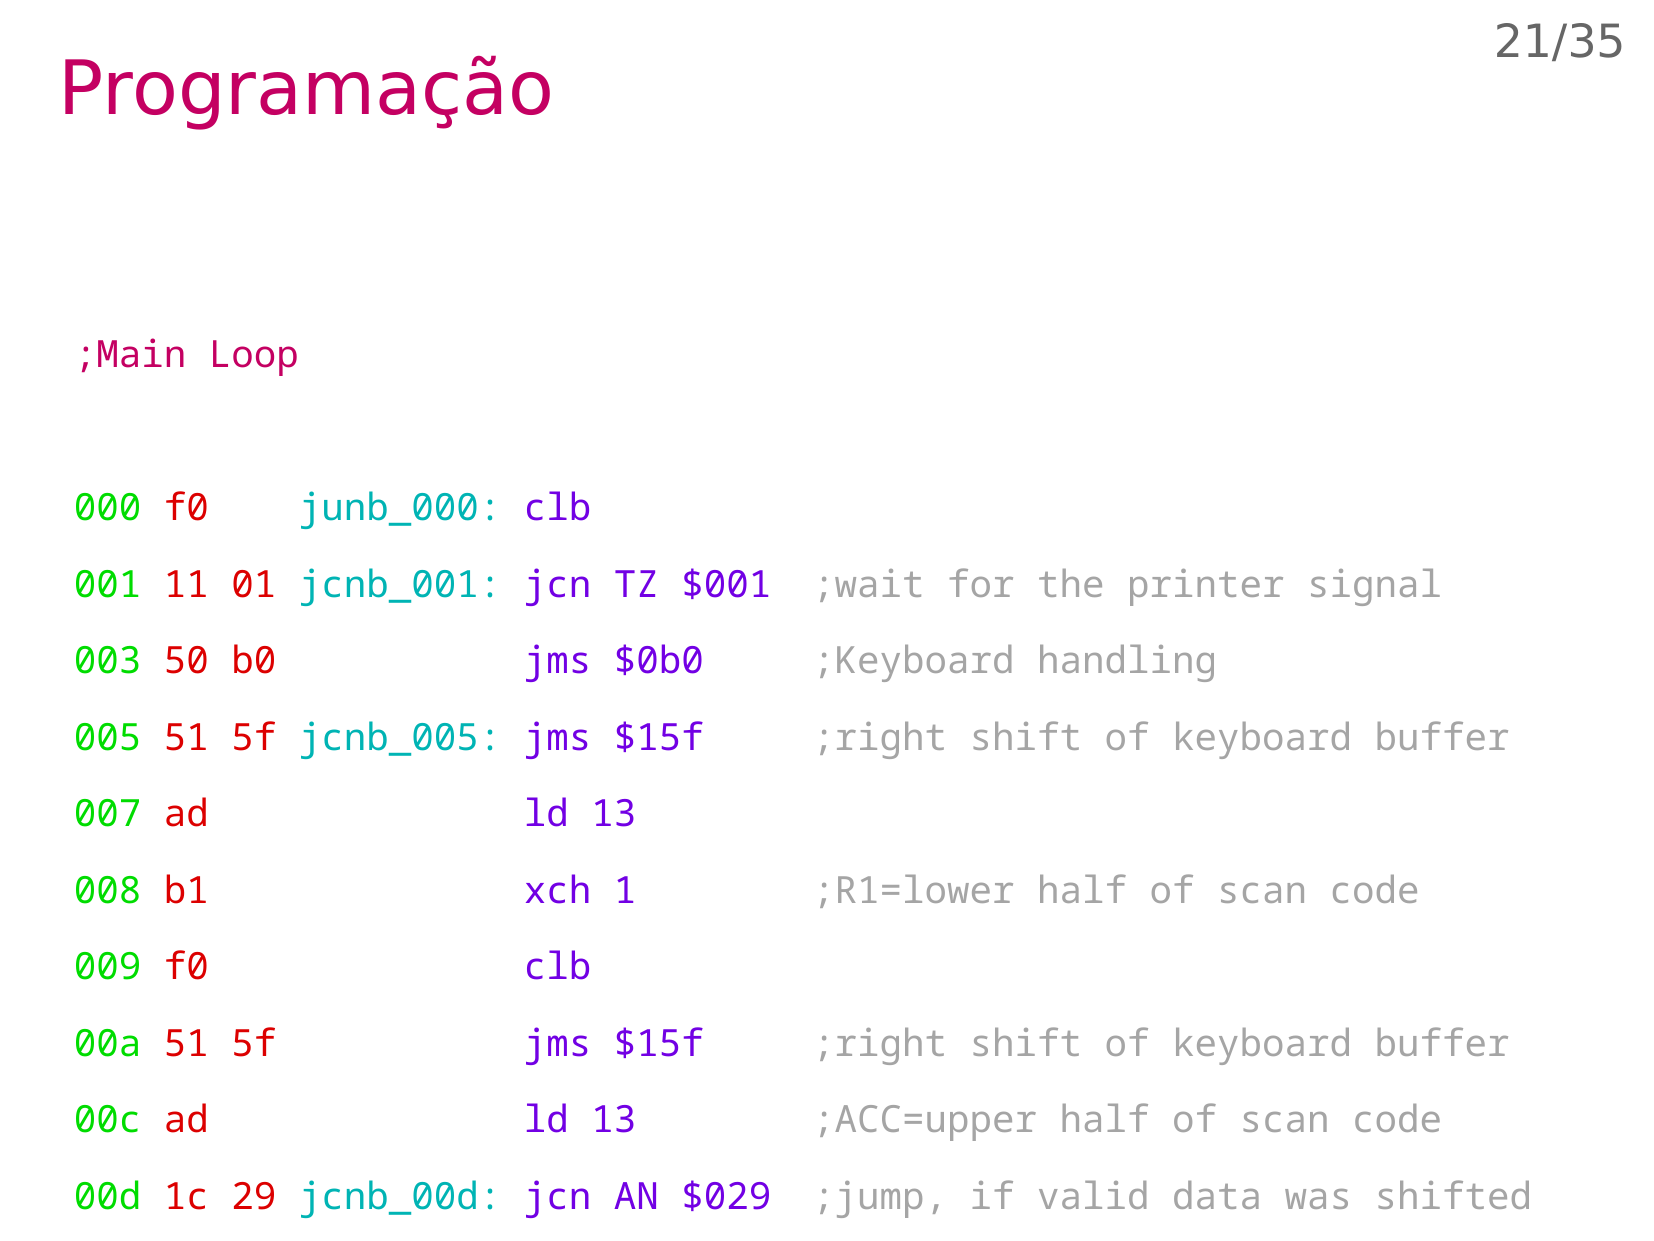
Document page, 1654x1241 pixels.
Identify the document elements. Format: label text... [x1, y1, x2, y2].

text_box ;Main Loop 000 f0 junb_000: clb 001 11 01 jcnb_001: jcn TZ $001 ;wait for the printer signal 003 50 b0 jms $0b0 ;Keyboard handling 005 51 5f jcnb_005: jms $15f ;right shift of keyboard buffer 007 ad ld 13 008 b1 xch 1 ;R1=lower half of scan code 009 f0 clb 00a 51 5f jms $15f ;right shift of keyboard buffer 00c ad ld 13 ;ACC=upper half of scan code 00d 1c 29 jcnb_00d: jcn AN $029 ;jump, if valid data was shifted [59, 294, 1595, 1137]
title Programação [59, 29, 1625, 148]
